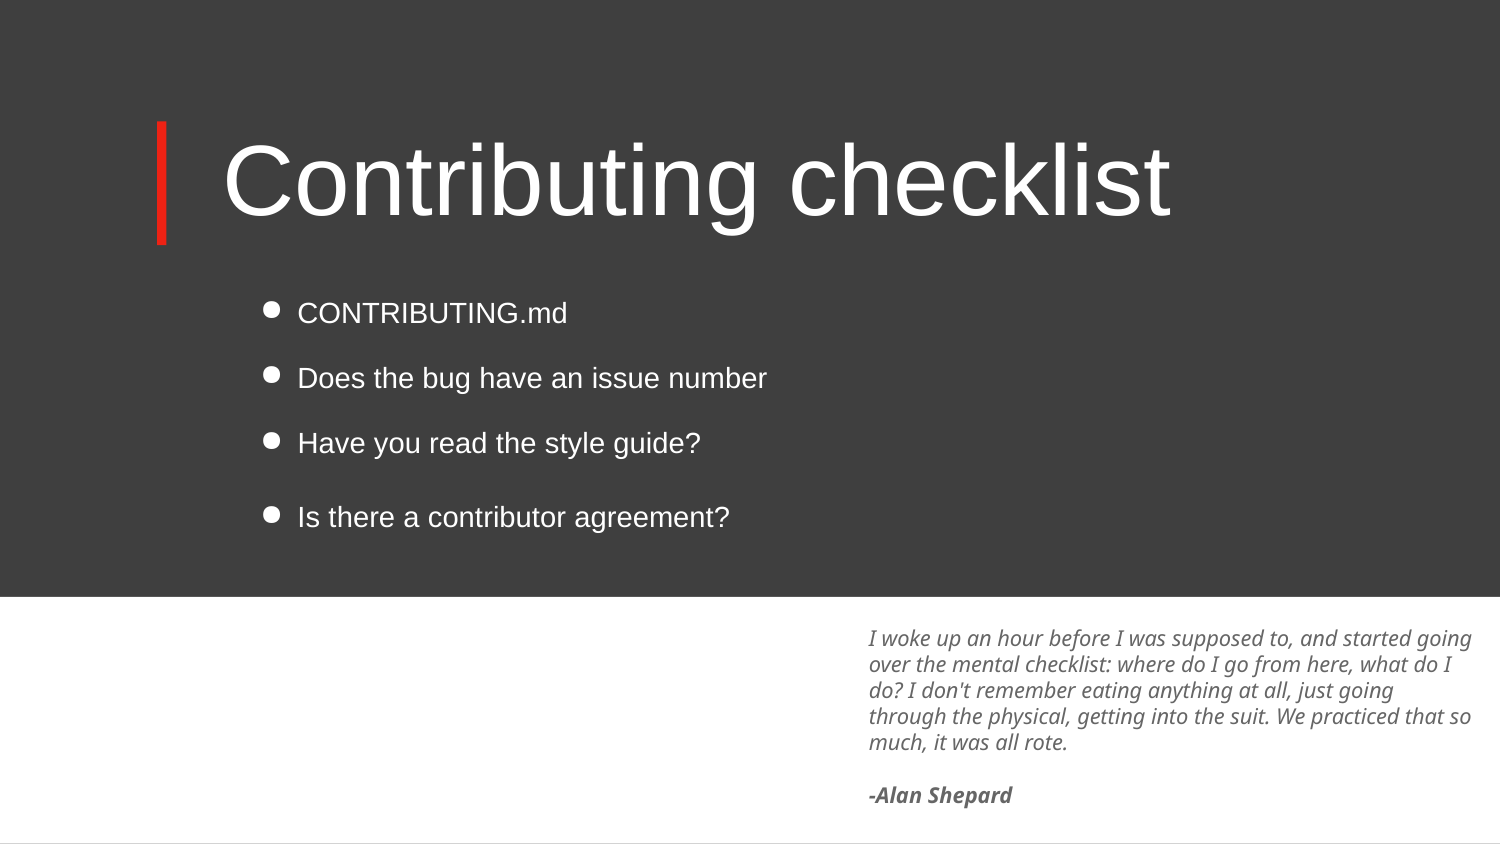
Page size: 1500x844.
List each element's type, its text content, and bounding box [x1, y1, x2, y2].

text_box Is there a contributor agreement? [207, 483, 819, 540]
text_box Have you read the style guide? [207, 409, 861, 457]
text_box Does the bug have an issue number [207, 344, 874, 383]
title Contributing checklist [207, 108, 1238, 262]
text_box I woke up an hour before I was supposed to, and started going over the mental checklist: where do I go from here, what do I do? I don't remember eating anything at all, just going through the physical, getting into the suit. We practiced that so much, it was all rote. -Alan Shepard [853, 609, 1490, 827]
text_box CONTRIBUTING.md [207, 279, 835, 328]
